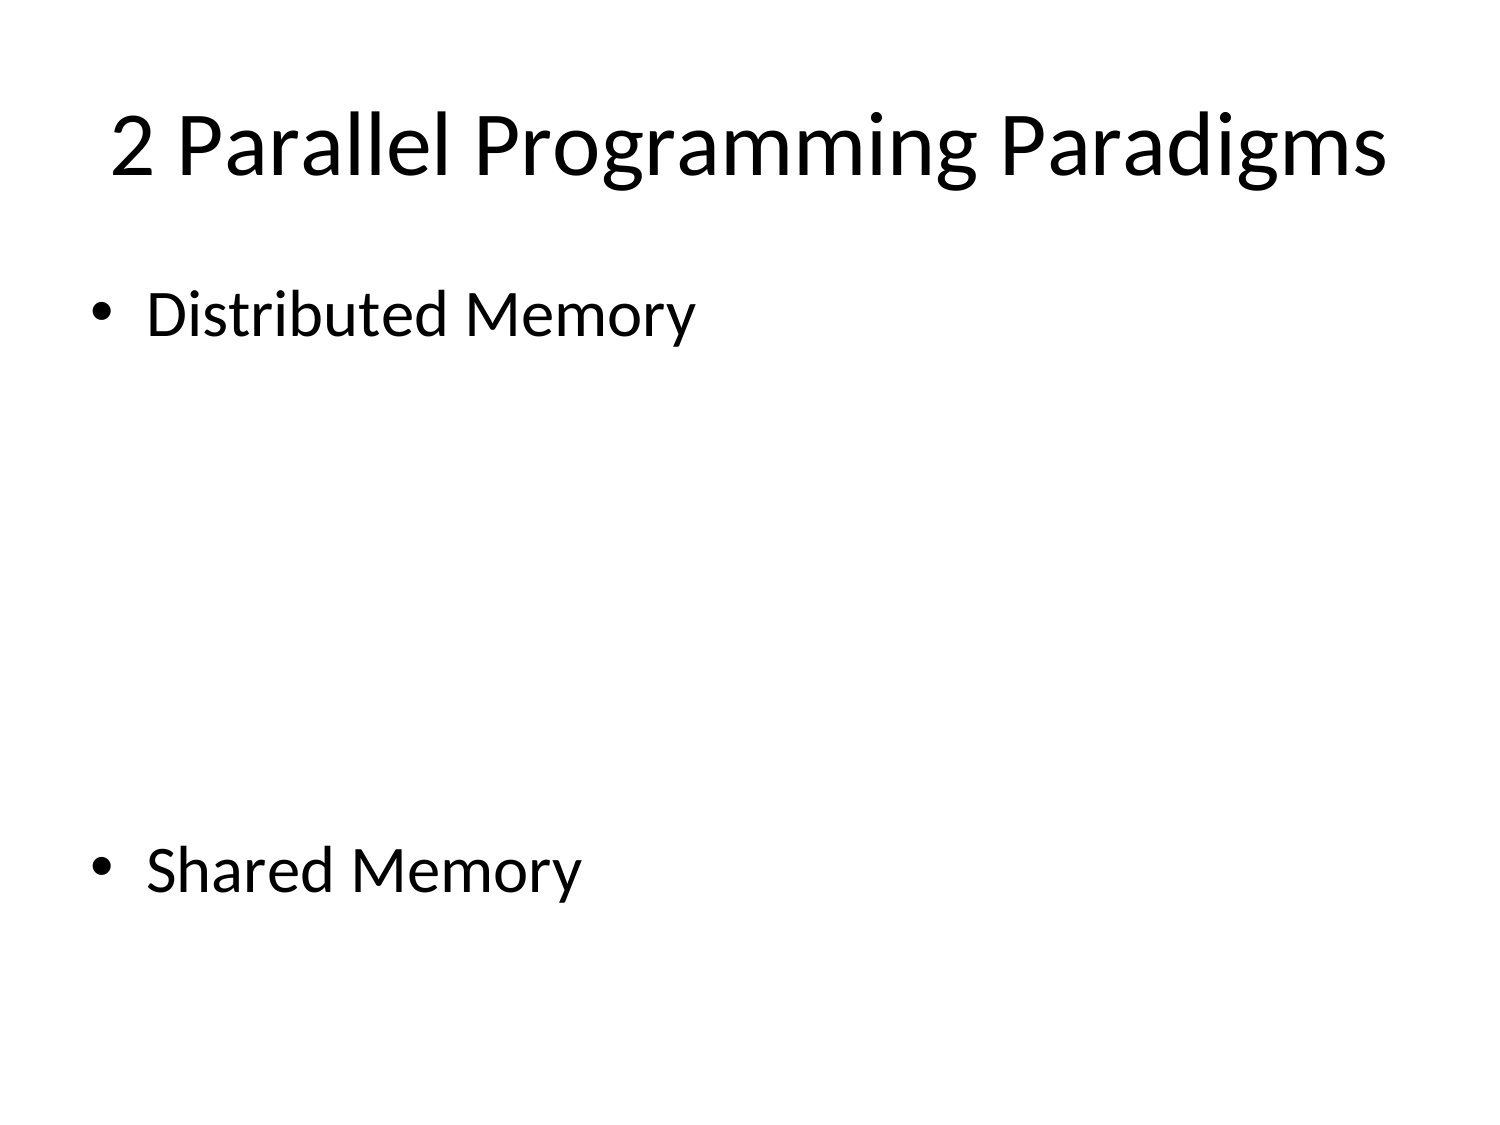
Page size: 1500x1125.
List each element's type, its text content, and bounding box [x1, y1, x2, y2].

title 2 Parallel Programming Paradigms [75, 45, 1426, 233]
list Distributed Memory Shared Memory [75, 262, 1426, 1005]
